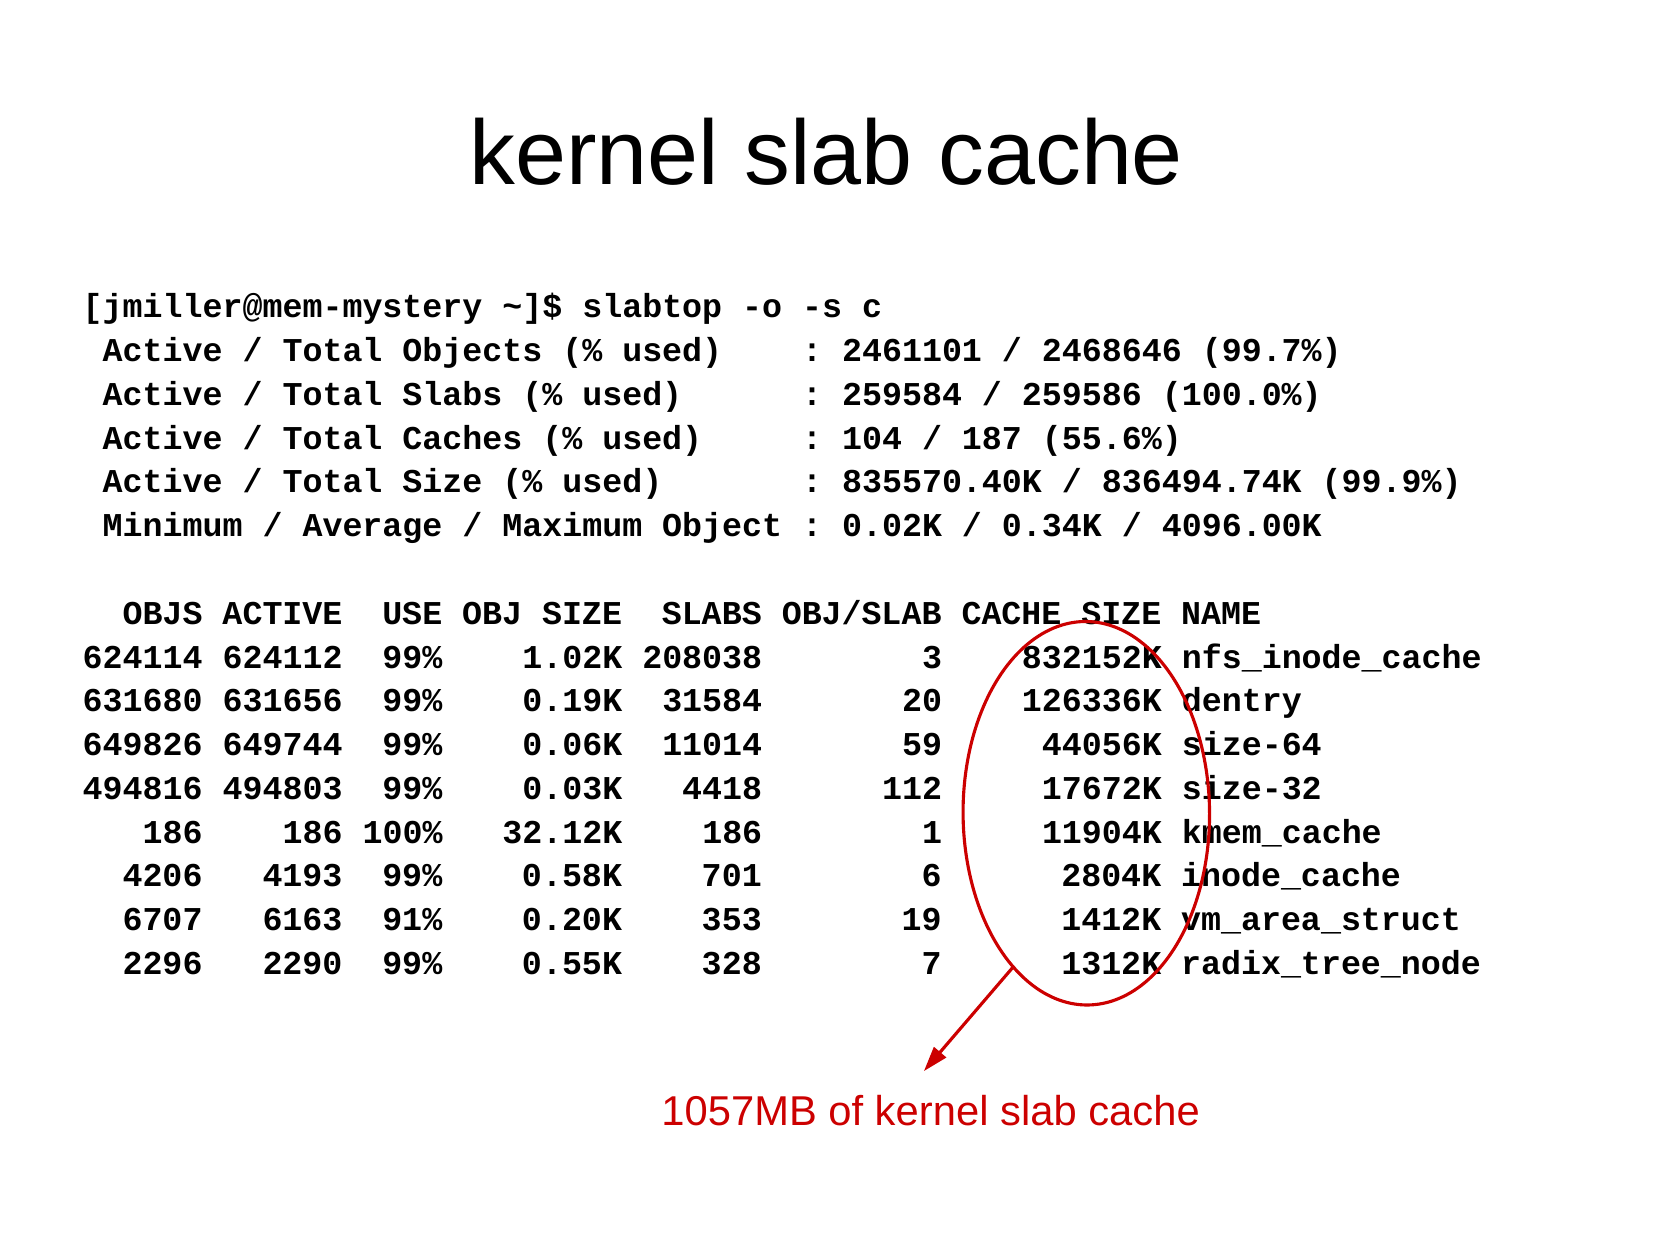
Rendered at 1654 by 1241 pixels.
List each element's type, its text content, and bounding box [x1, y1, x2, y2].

list [jmiller@mem-mystery ~]$ slabtop -o -s c Active / Total Objects (% used) : 2461101 / 2468646 (99.7%) Active / Total Slabs (% used) : 259584 / 259586 (100.0%) Active / Total Caches (% used) : 104 / 187 (55.6%) Active / Total Size (% used) : 835570.40K / 836494.74K (99.9%) Minimum / Average / Maximum Object : 0.02K / 0.34K / 4096.00K OBJS ACTIVE USE OBJ SIZE SLABS OBJ/SLAB CACHE SIZE NAME 624114 624112 99% 1.02K 208038 3 832152K nfs_inode_cache 631680 631656 99% 0.19K 31584 20 126336K dentry 649826 649744 99% 0.06K 11014 59 44056K size-64 494816 494803 99% 0.03K 4418 112 17672K size-32 186 186 100% 32.12K 186 1 11904K kmem_cache 4206 4193 99% 0.58K 701 6 2804K inode_cache 6707 6163 91% 0.20K 353 19 1412K vm_area_struct 2296 2290 99% 0.55K 328 7 1312K radix_tree_node [82, 290, 1571, 1025]
text_box 1057MB of kernel slab cache [646, 1080, 1216, 1142]
title kernel slab cache [82, 49, 1571, 257]
list [jmiller@mem-mystery ~]$ slabtop -o -s c Active / Total Objects (% used) : 2461101 / 2468646 (99.7%) Active / Total Slabs (% used) : 259584 / 259586 (100.0%) Active / Total Caches (% used) : 104 / 187 (55.6%) Active / Total Size (% used) : 835570.40K / 836494.74K (99.9%) Minimum / Average / Maximum Object : 0.02K / 0.34K / 4096.00K OBJS ACTIVE USE OBJ SIZE SLABS OBJ/SLAB CACHE SIZE NAME 624114 624112 99% 1.02K 208038 3 832152K nfs_inode_cache 631680 631656 99% 0.19K 31584 20 126336K dentry 649826 649744 99% 0.06K 11014 59 44056K size-64 494816 494803 99% 0.03K 4418 112 17672K size-32 186 186 100% 32.12K 186 1 11904K kmem_cache 4206 4193 99% 0.58K 701 6 2804K inode_cache 6707 6163 91% 0.20K 353 19 1412K vm_area_struct 2296 2290 99% 0.55K 328 7 1312K radix_tree_node [965, 624, 1207, 1003]
